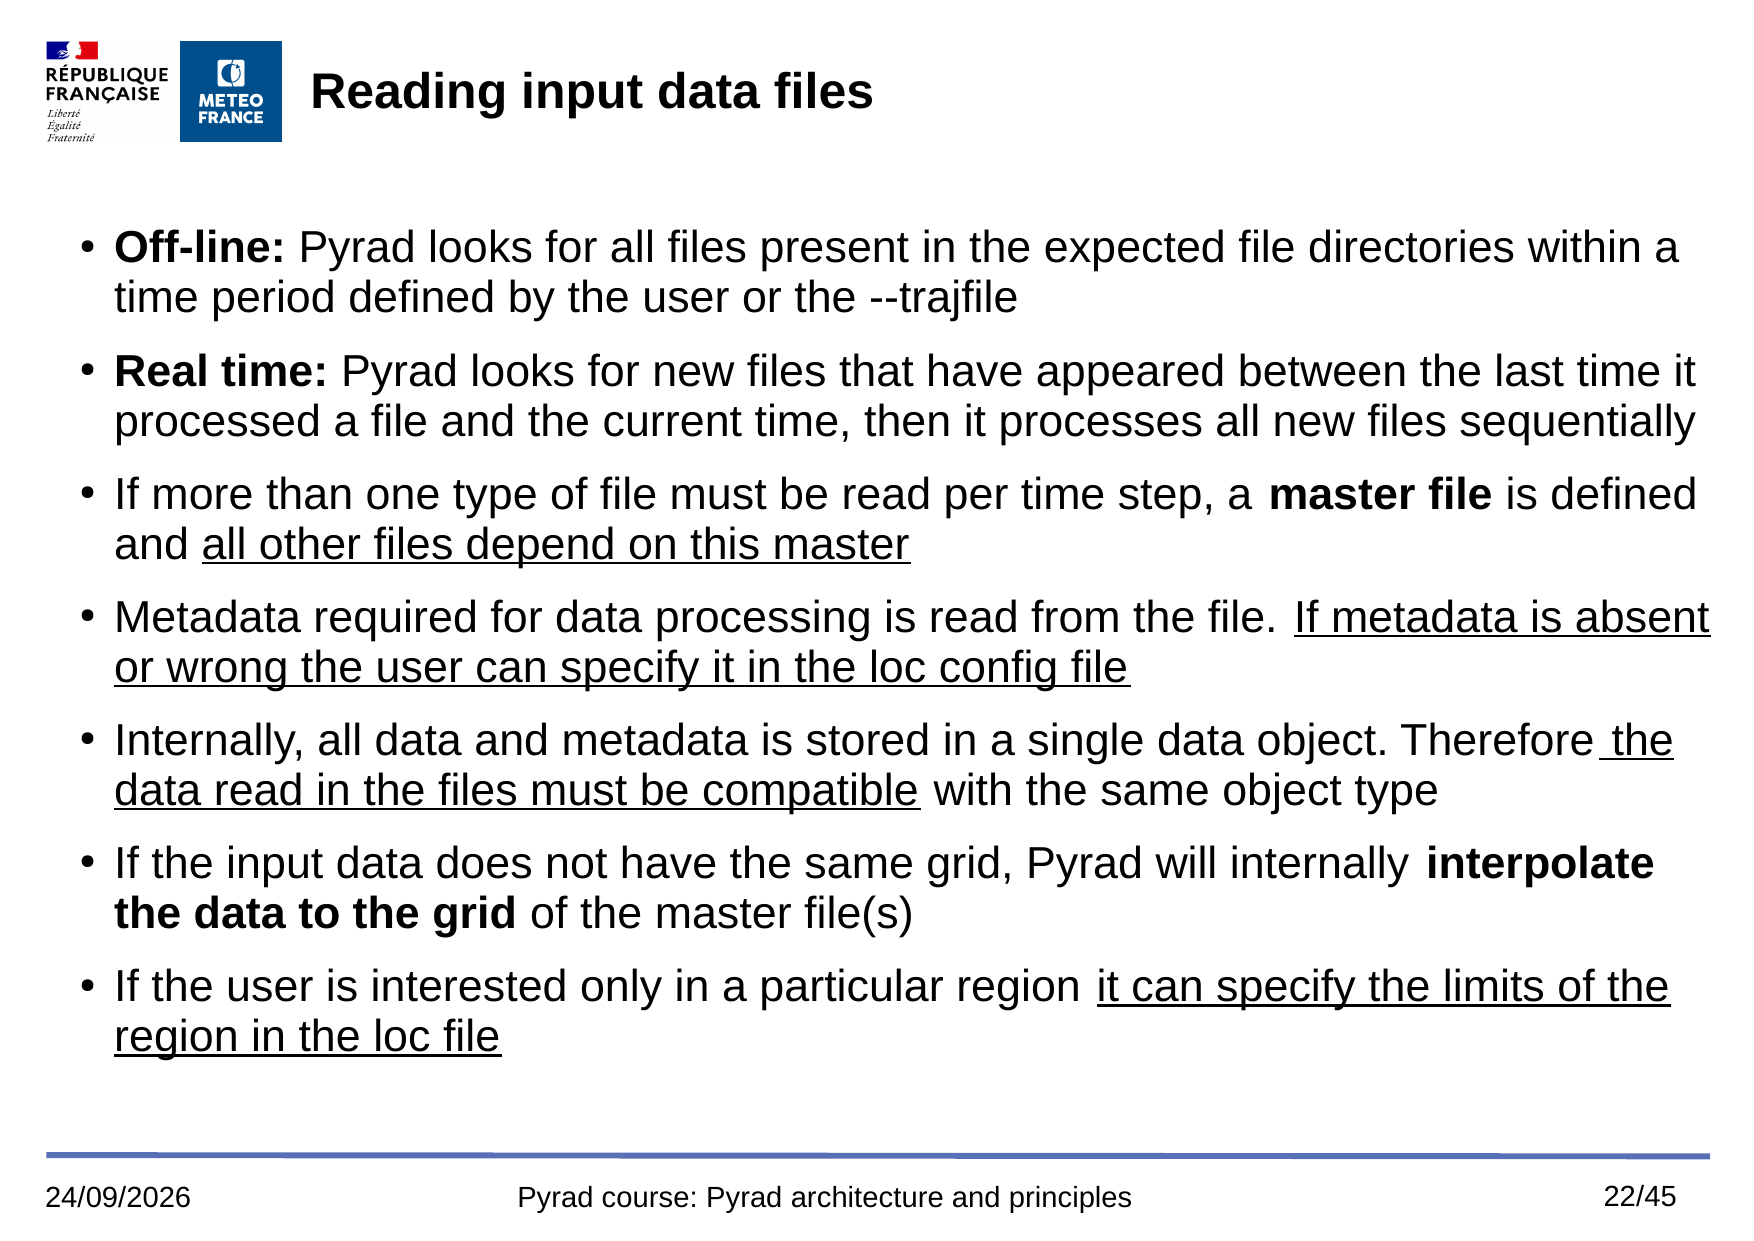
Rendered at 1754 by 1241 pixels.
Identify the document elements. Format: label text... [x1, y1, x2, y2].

title Reading input data files [310, 40, 1697, 142]
list Off-line: Pyrad looks for all files present in the expected file directories within a time period defined by the user or the --trajfile Real time: Pyrad looks for new files that have appeared between the last time it processed a file and the current time, then it processes all new files sequentially If more than one type of file must be read per time step, a master file is defined and all other files depend on this master Metadata required for data processing is read from the file. If metadata is absent or wrong the user can specify it in the loc config file Internally, all data and metadata is stored in a single data object. Therefore the data read in the files must be compatible with the same object type If the input data does not have the same grid, Pyrad will internally interpolate the data to the grid of the master file(s) If the user is interested only in a particular region it can specify the limits of the region in the loc file [44, 222, 1712, 1118]
picture [46, 41, 172, 142]
picture [180, 41, 282, 142]
